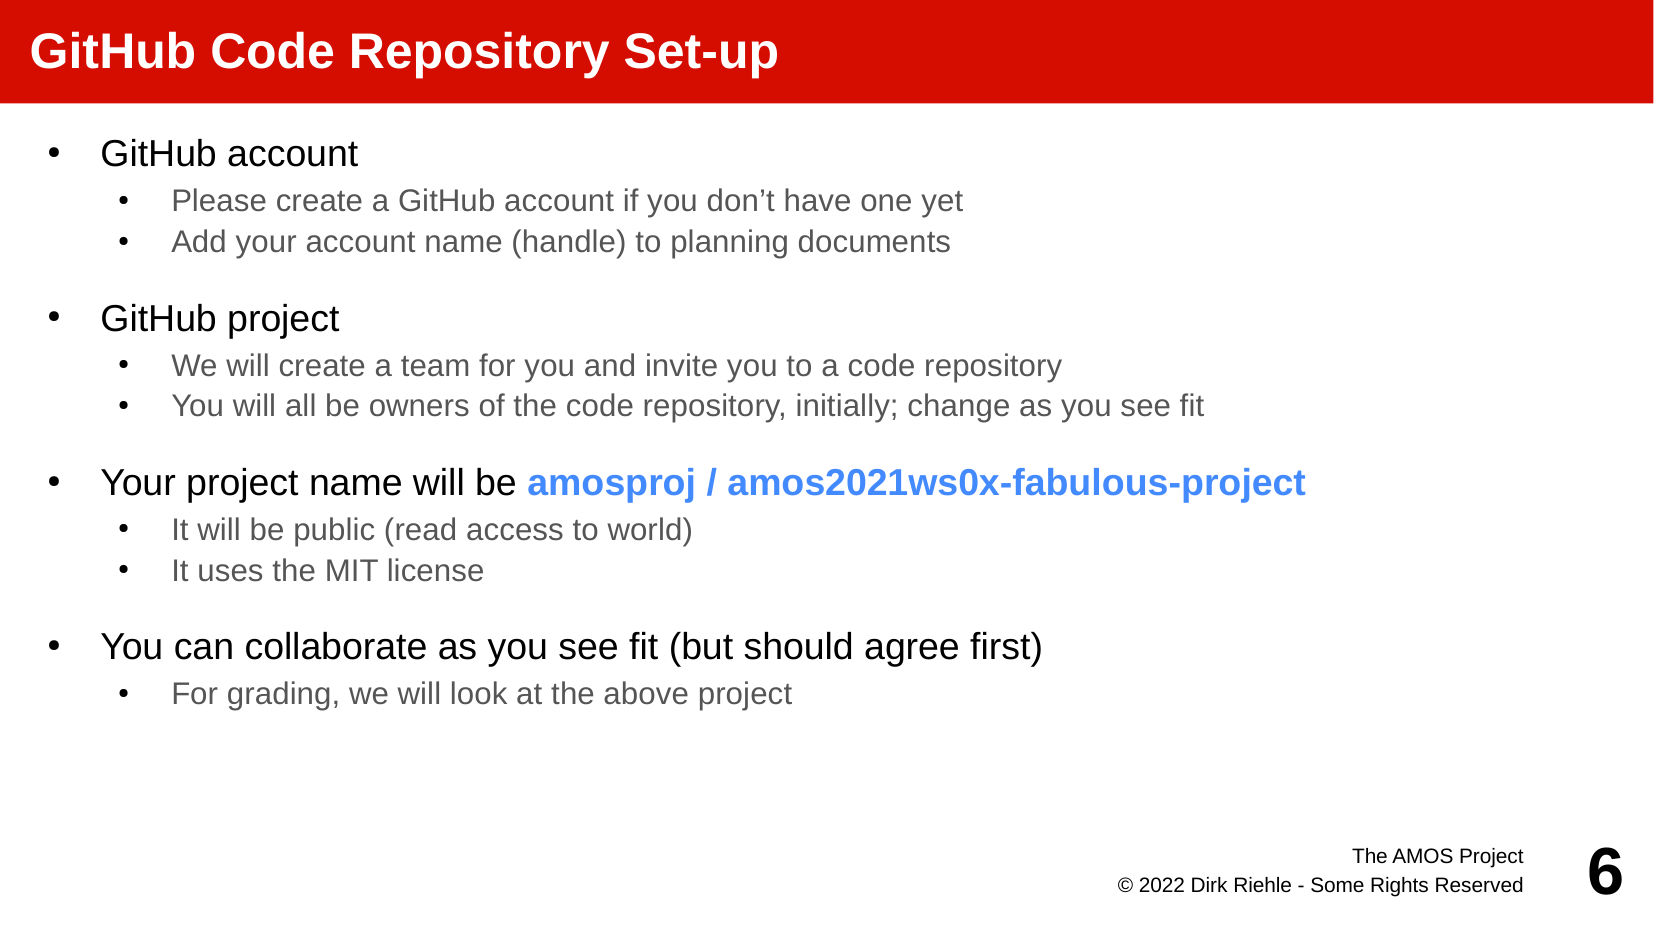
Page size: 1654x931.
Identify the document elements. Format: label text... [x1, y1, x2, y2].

title GitHub Code Repository Set-up [0, 0, 1654, 104]
list GitHub account Please create a GitHub account if you don’t have one yet Add your account name (handle) to planning documents GitHub project We will create a team for you and invite you to a code repository You will all be owners of the code repository, initially; change as you see fit Your project name will be amosproj / amos2021ws0x-fabulous-project It will be public (read access to world) It uses the MIT license You can collaborate as you see fit (but should agree first) For grading, we will look at the above project [29, 132, 1625, 813]
